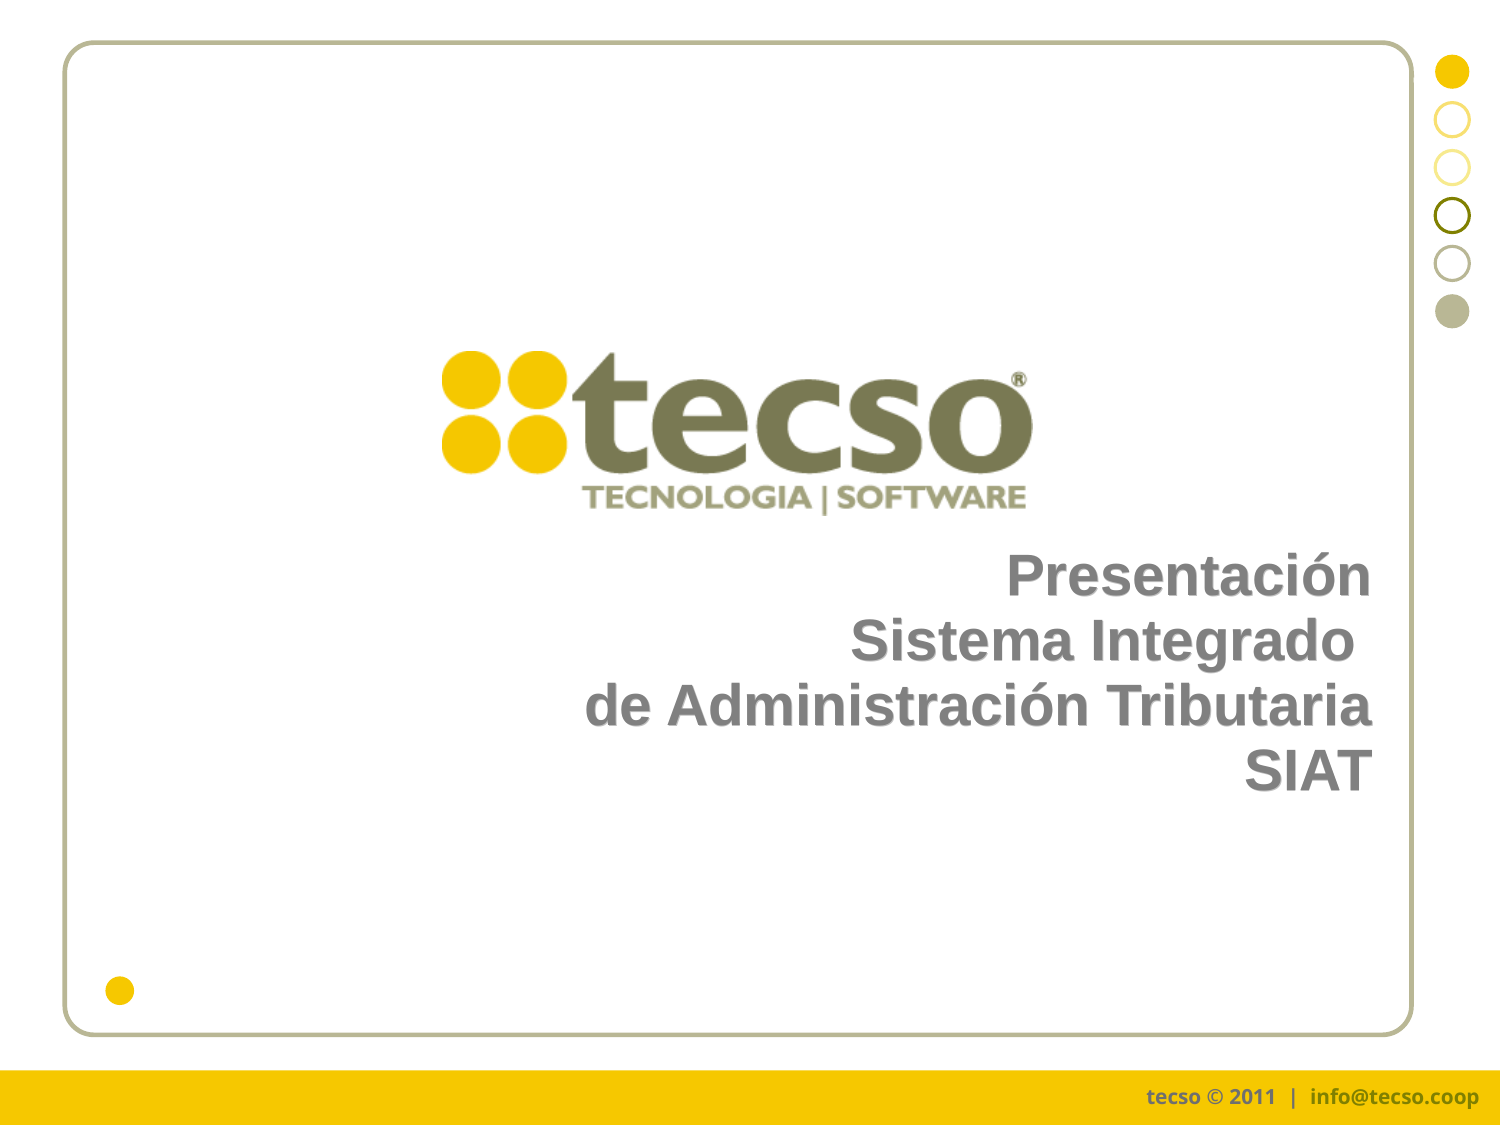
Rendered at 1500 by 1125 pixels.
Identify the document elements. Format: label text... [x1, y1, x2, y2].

picture [442, 351, 1033, 500]
title Presentación Sistema Integrado de Administración Tributaria SIAT [112, 500, 1388, 1032]
